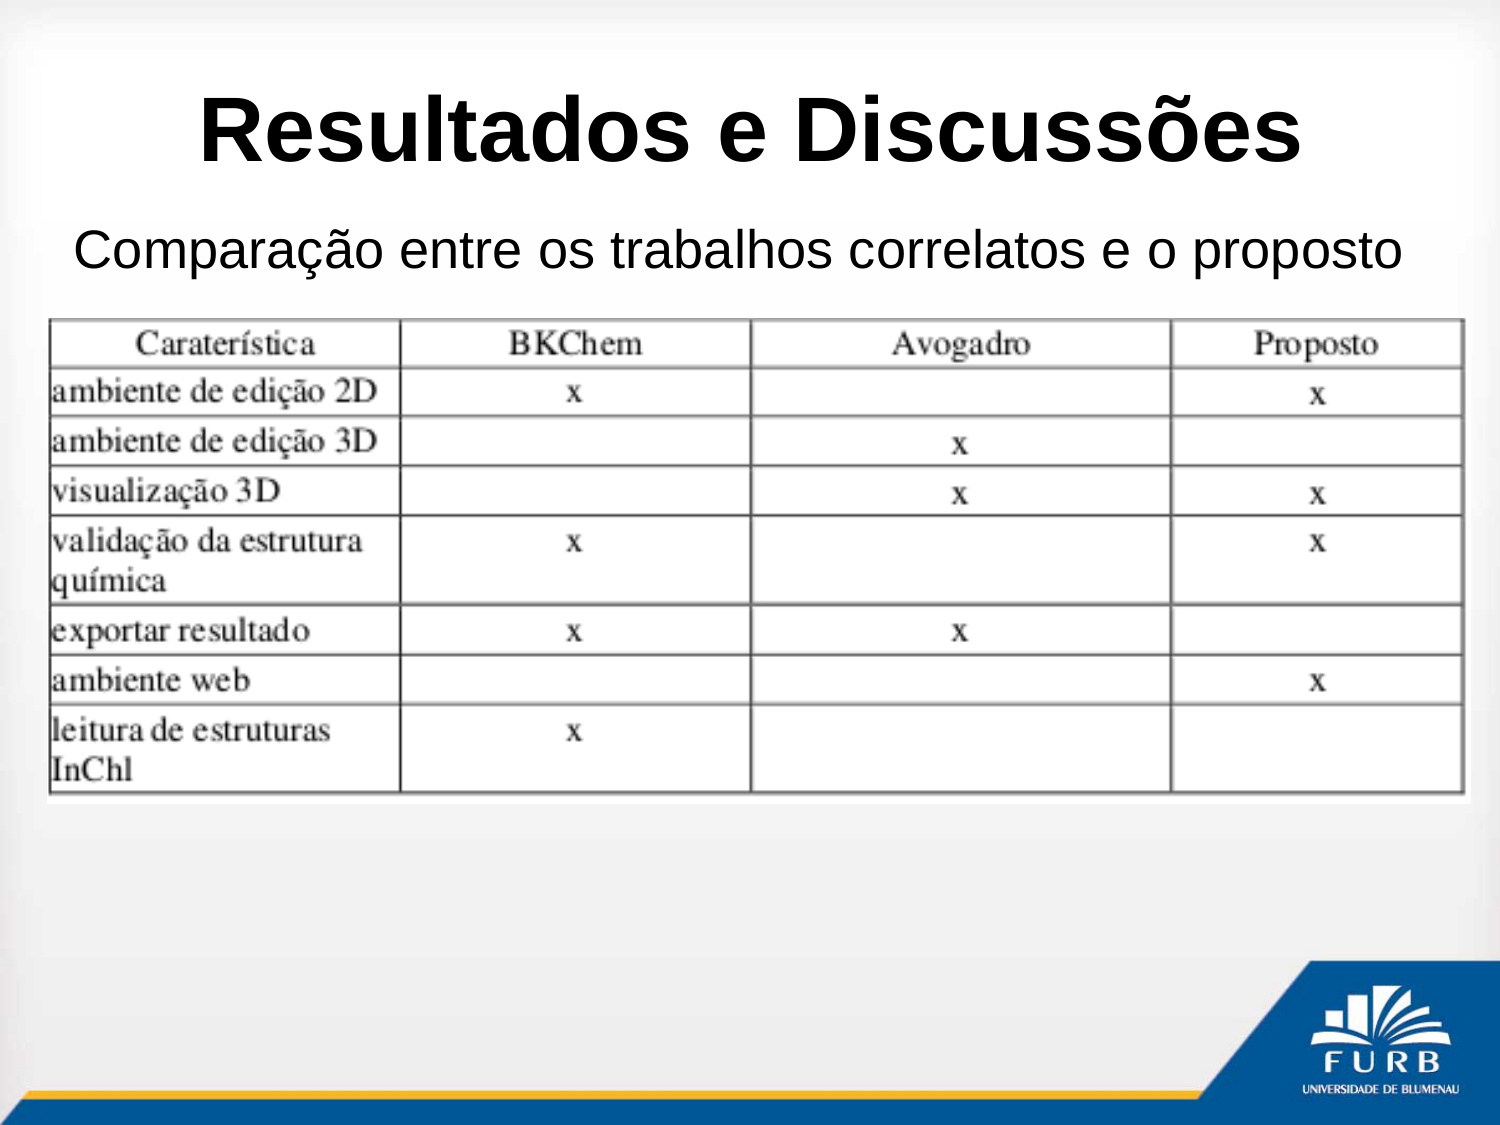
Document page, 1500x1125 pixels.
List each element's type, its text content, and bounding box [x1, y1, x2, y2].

picture [0, 0, 1500, 1125]
text_box Comparação entre os trabalhos correlatos e o proposto [59, 212, 1457, 303]
text_box Resultados e Discussões [76, 30, 1427, 212]
